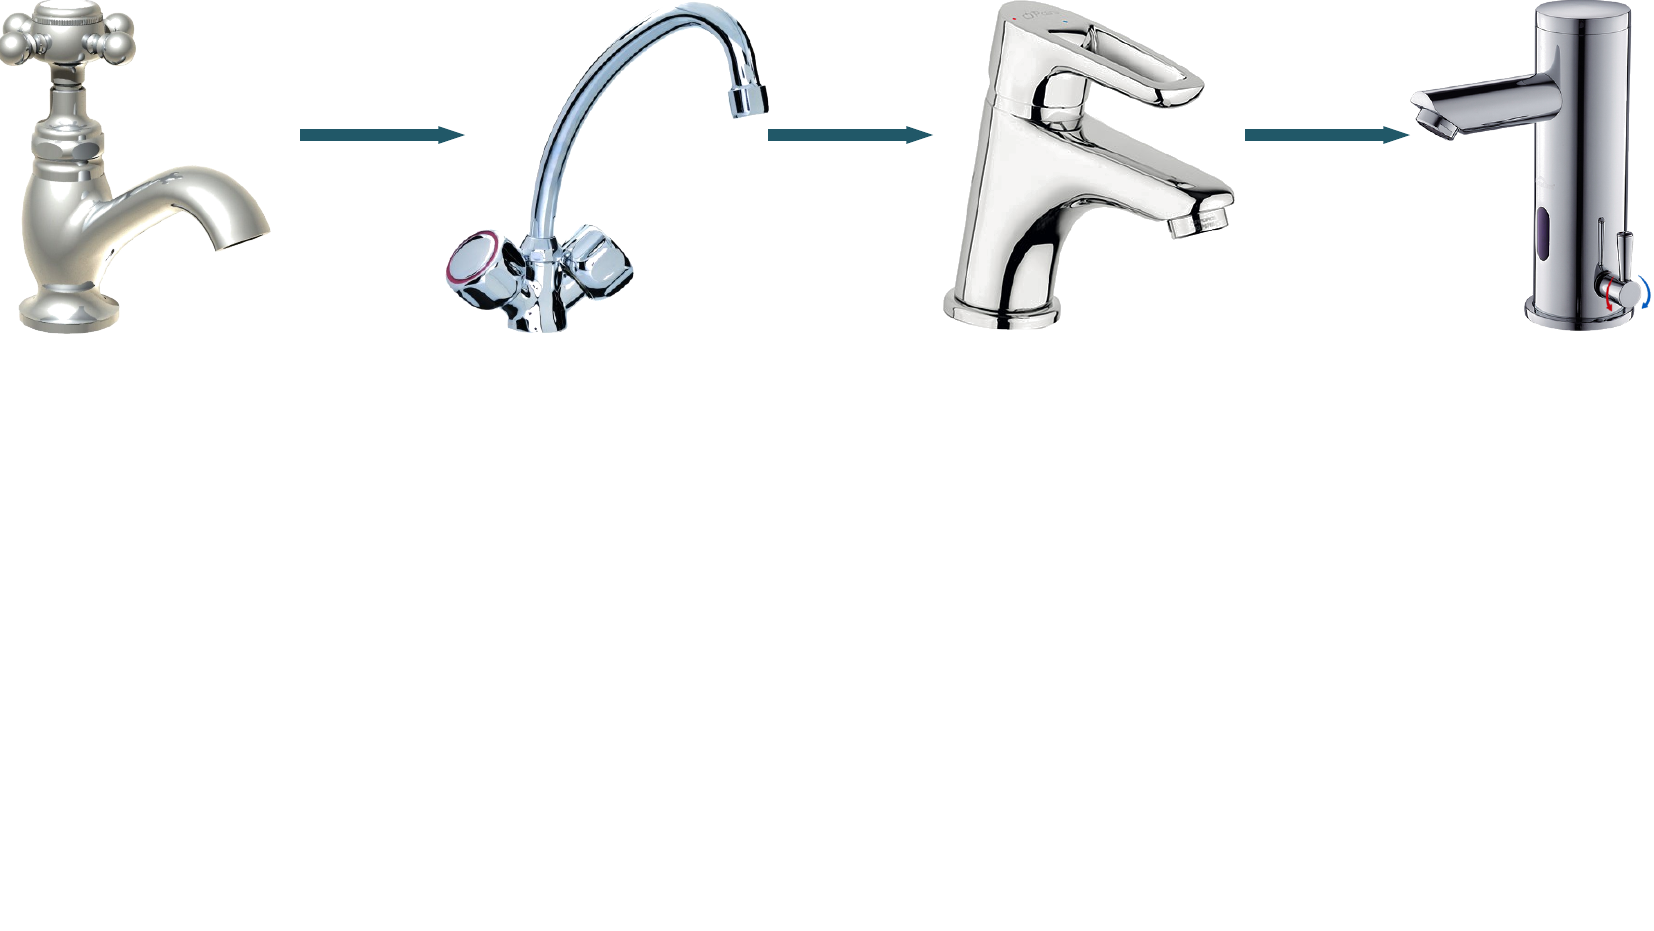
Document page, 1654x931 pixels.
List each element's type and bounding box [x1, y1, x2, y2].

picture [0, 0, 271, 334]
picture [943, 0, 1235, 331]
picture [445, 0, 769, 334]
picture [1410, 0, 1651, 331]
